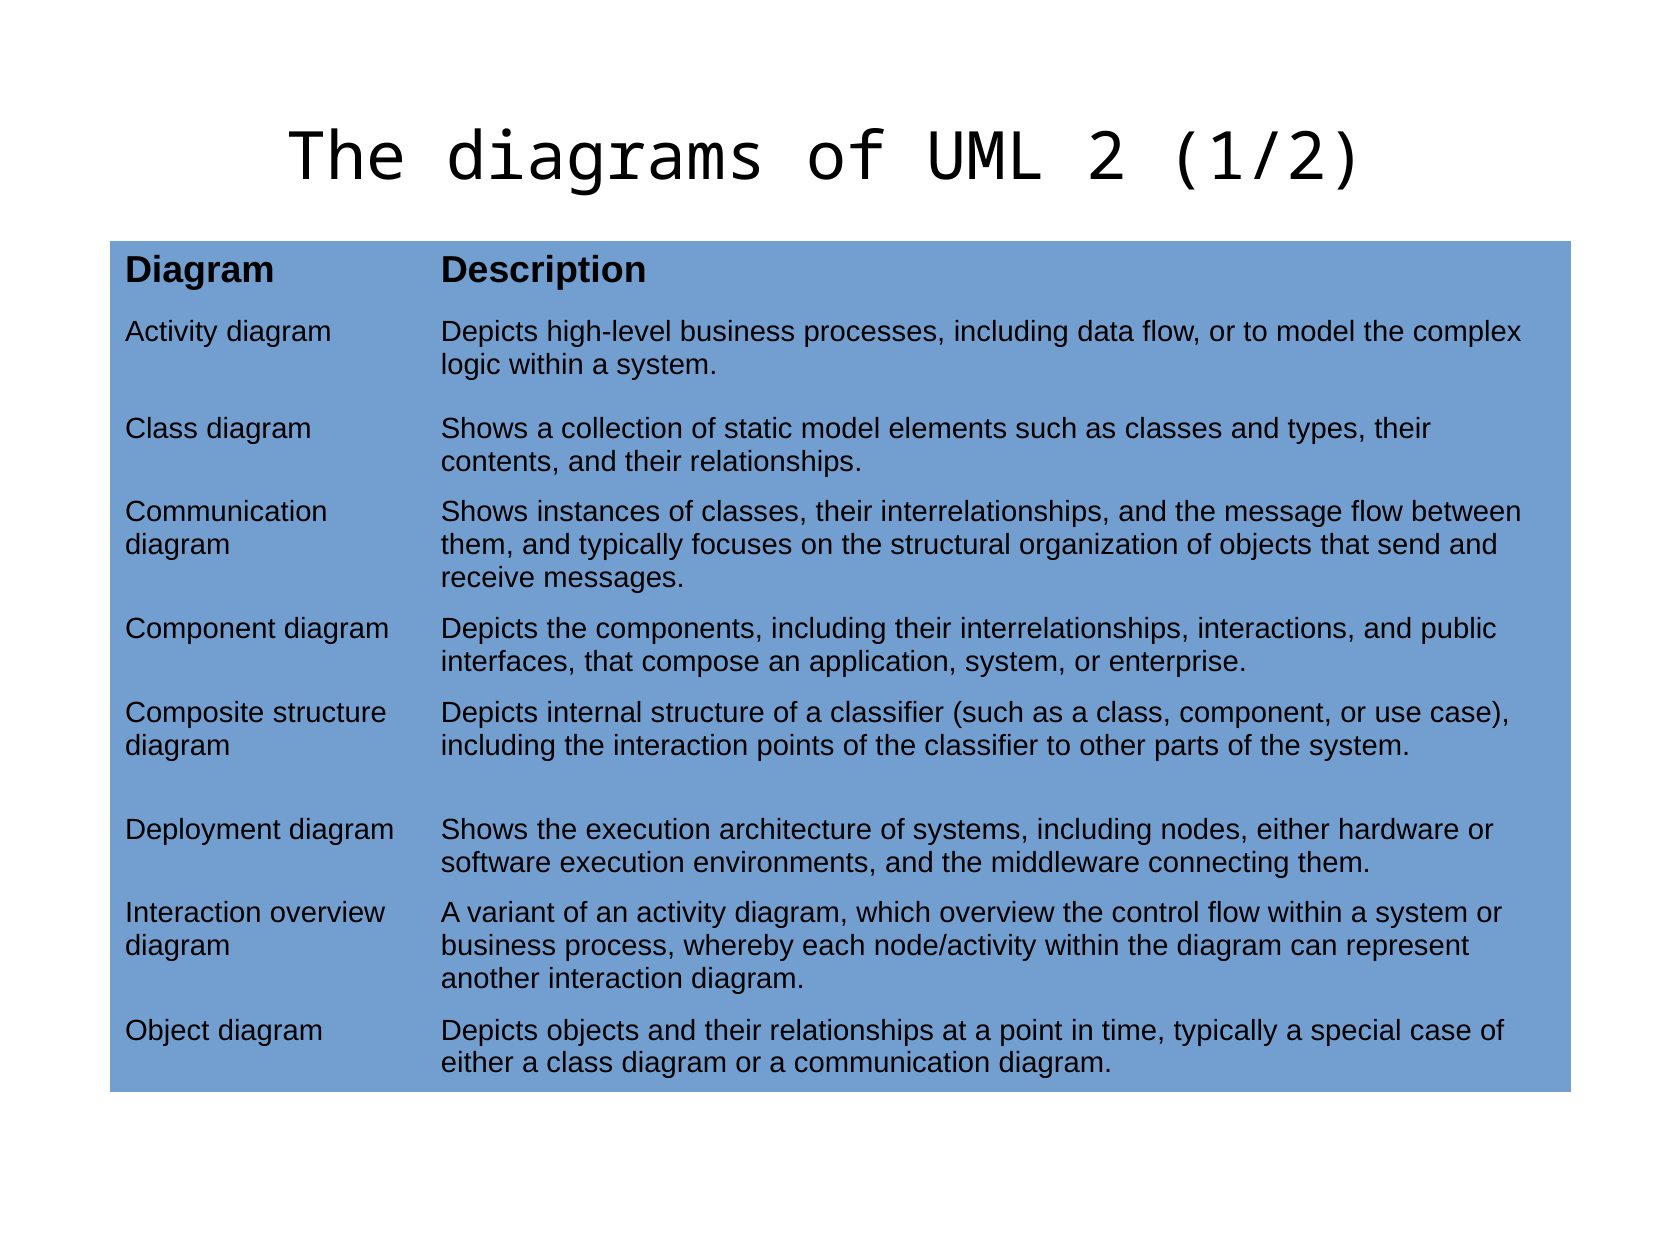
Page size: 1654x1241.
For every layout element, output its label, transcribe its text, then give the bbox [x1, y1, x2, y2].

table_cell Depicts the components, including their interrelationships, interactions, and public interfaces, that compose an application, system, or enterprise. [426, 605, 1571, 688]
table_cell Object diagram [110, 1006, 426, 1092]
table_cell A variant of an activity diagram, which overview the control flow within a system or business process, whereby each node/activity within the diagram can represent another interaction diagram. [426, 889, 1571, 1006]
table_cell Interaction overview diagram [110, 889, 426, 1006]
table_cell Class diagram [110, 404, 426, 488]
table_cell Component diagram [110, 605, 426, 688]
title The diagrams of UML 2 (1/2) [82, 49, 1571, 257]
table_cell Deployment diagram [110, 806, 426, 889]
table_cell Shows the execution architecture of systems, including nodes, either hardware or software execution environments, and the middleware connecting them. [426, 806, 1571, 889]
table_cell Depicts internal structure of a classifier (such as a class, component, or use case), including the interaction points of the classifier to other parts of the system. [426, 688, 1571, 806]
table_cell Communication diagram [110, 488, 426, 605]
table_header Description [426, 241, 1571, 308]
table_cell Composite structure diagram [110, 688, 426, 806]
table_cell Depicts objects and their relationships at a point in time, typically a special case of either a class diagram or a communication diagram. [426, 1006, 1571, 1092]
table_cell Shows a collection of static model elements such as classes and types, their contents, and their relationships. [426, 404, 1571, 488]
table_cell Activity diagram [110, 308, 426, 404]
table_cell Shows instances of classes, their interrelationships, and the message flow between them, and typically focuses on the structural organization of objects that send and receive messages. [426, 488, 1571, 605]
table_cell Depicts high-level business processes, including data flow, or to model the complex logic within a system. [426, 308, 1571, 404]
table_header Diagram [110, 241, 426, 308]
